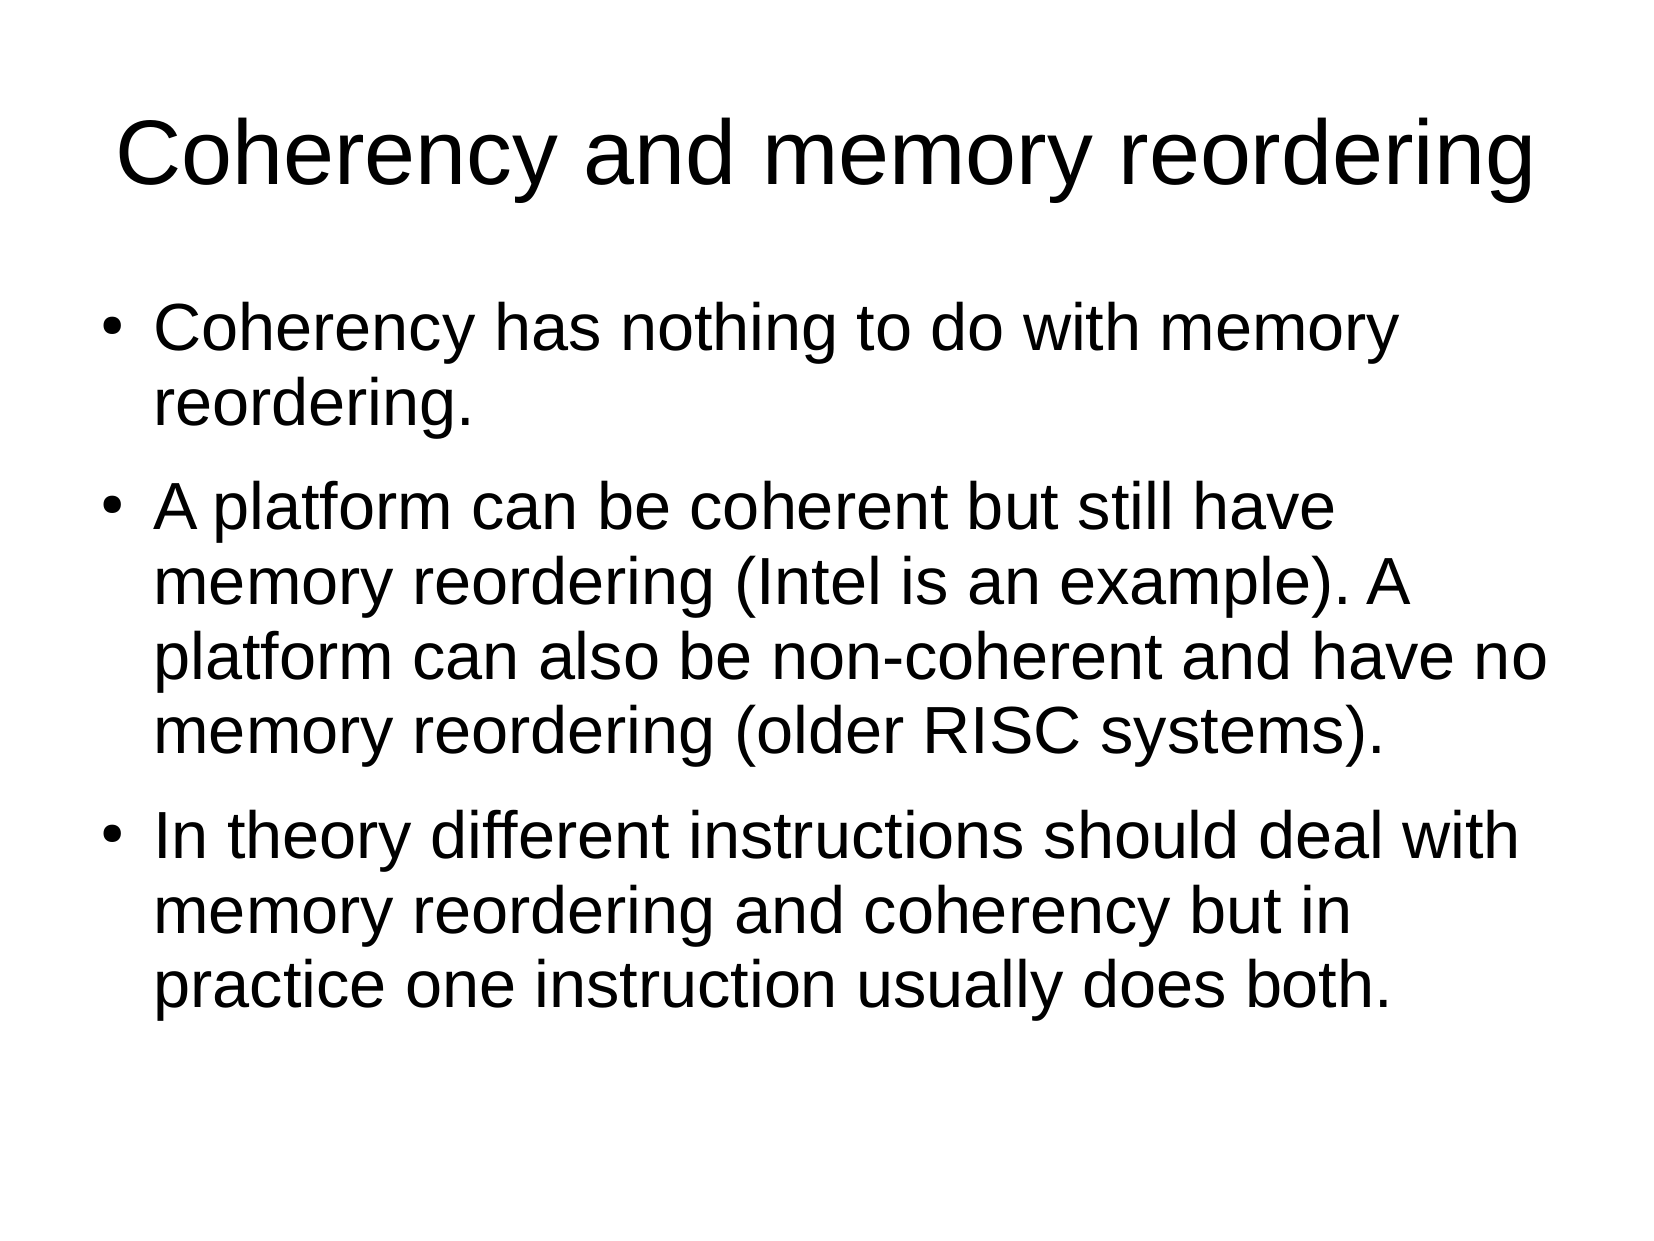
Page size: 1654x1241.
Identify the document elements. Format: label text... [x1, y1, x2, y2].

list Coherency has nothing to do with memory reordering. A platform can be coherent but still have memory reordering (Intel is an example). A platform can also be non-coherent and have no memory reordering (older RISC systems). In theory different instructions should deal with memory reordering and coherency but in practice one instruction usually does both. [82, 290, 1571, 1109]
title Coherency and memory reordering [82, 49, 1571, 257]
